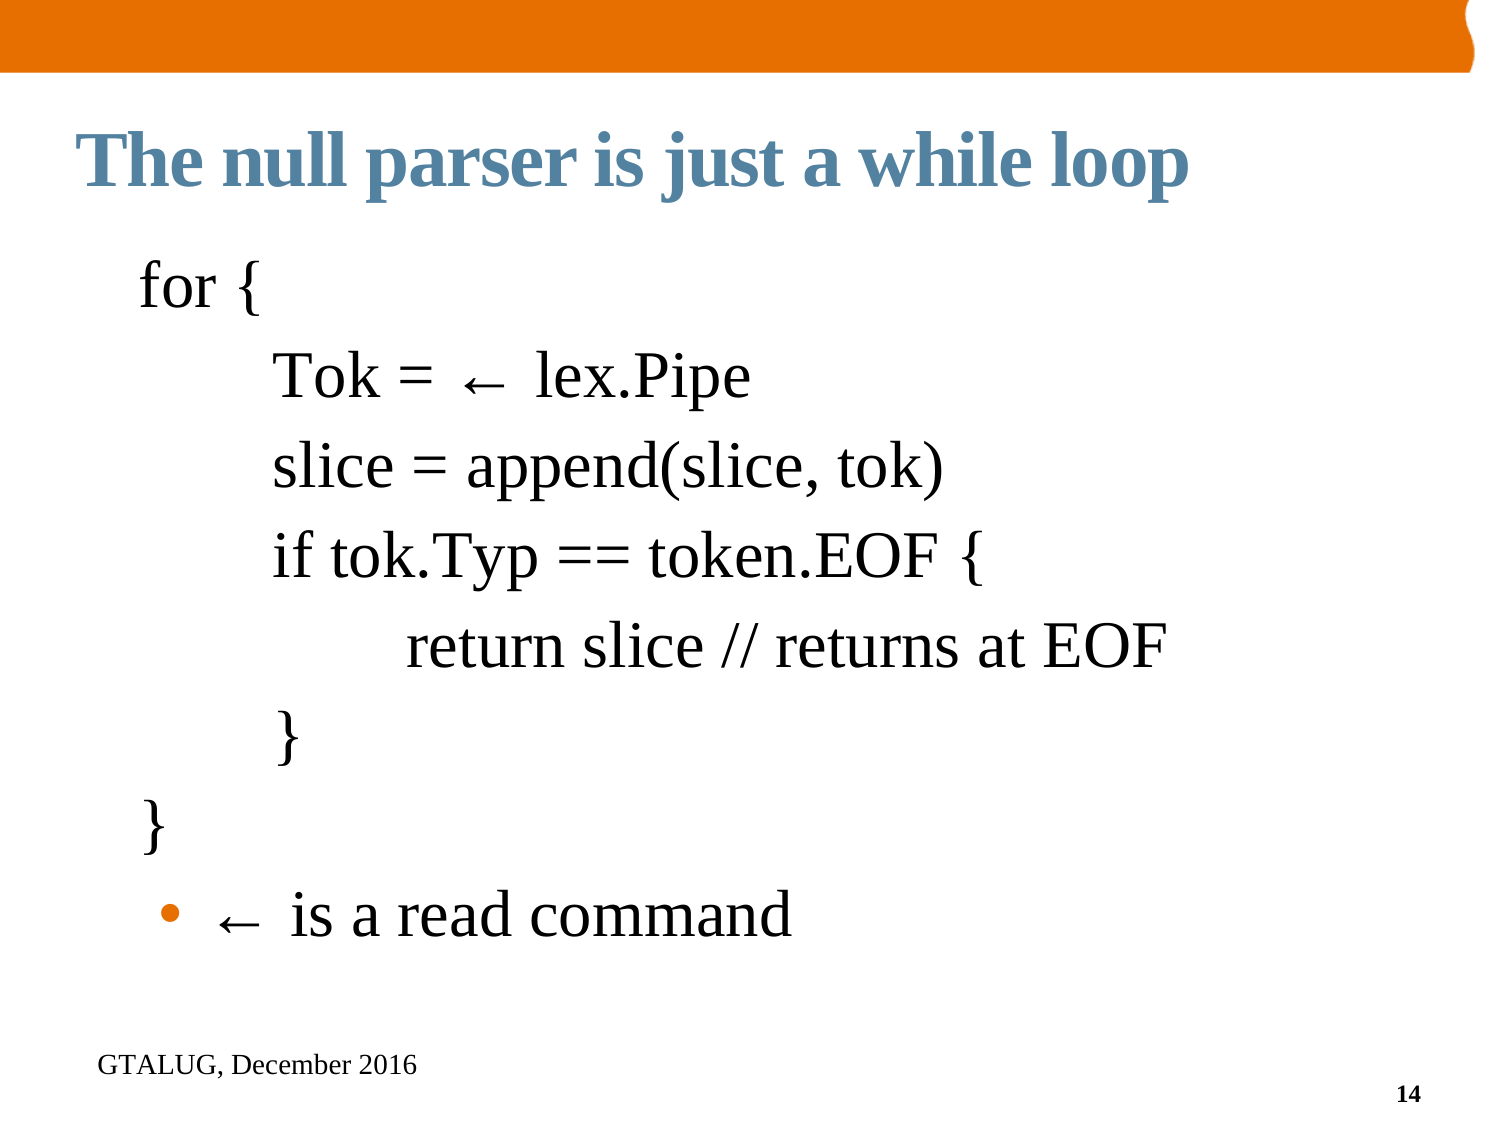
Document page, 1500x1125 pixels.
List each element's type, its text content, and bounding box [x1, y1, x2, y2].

title The null parser is just a while loop [75, 122, 1438, 228]
list for { Tok = ← lex.Pipe slice = append(slice, tok) if tok.Typ == token.EOF { return slice // returns at EOF } } ← is a read command [64, 257, 1402, 1017]
picture [0, 0, 1500, 75]
